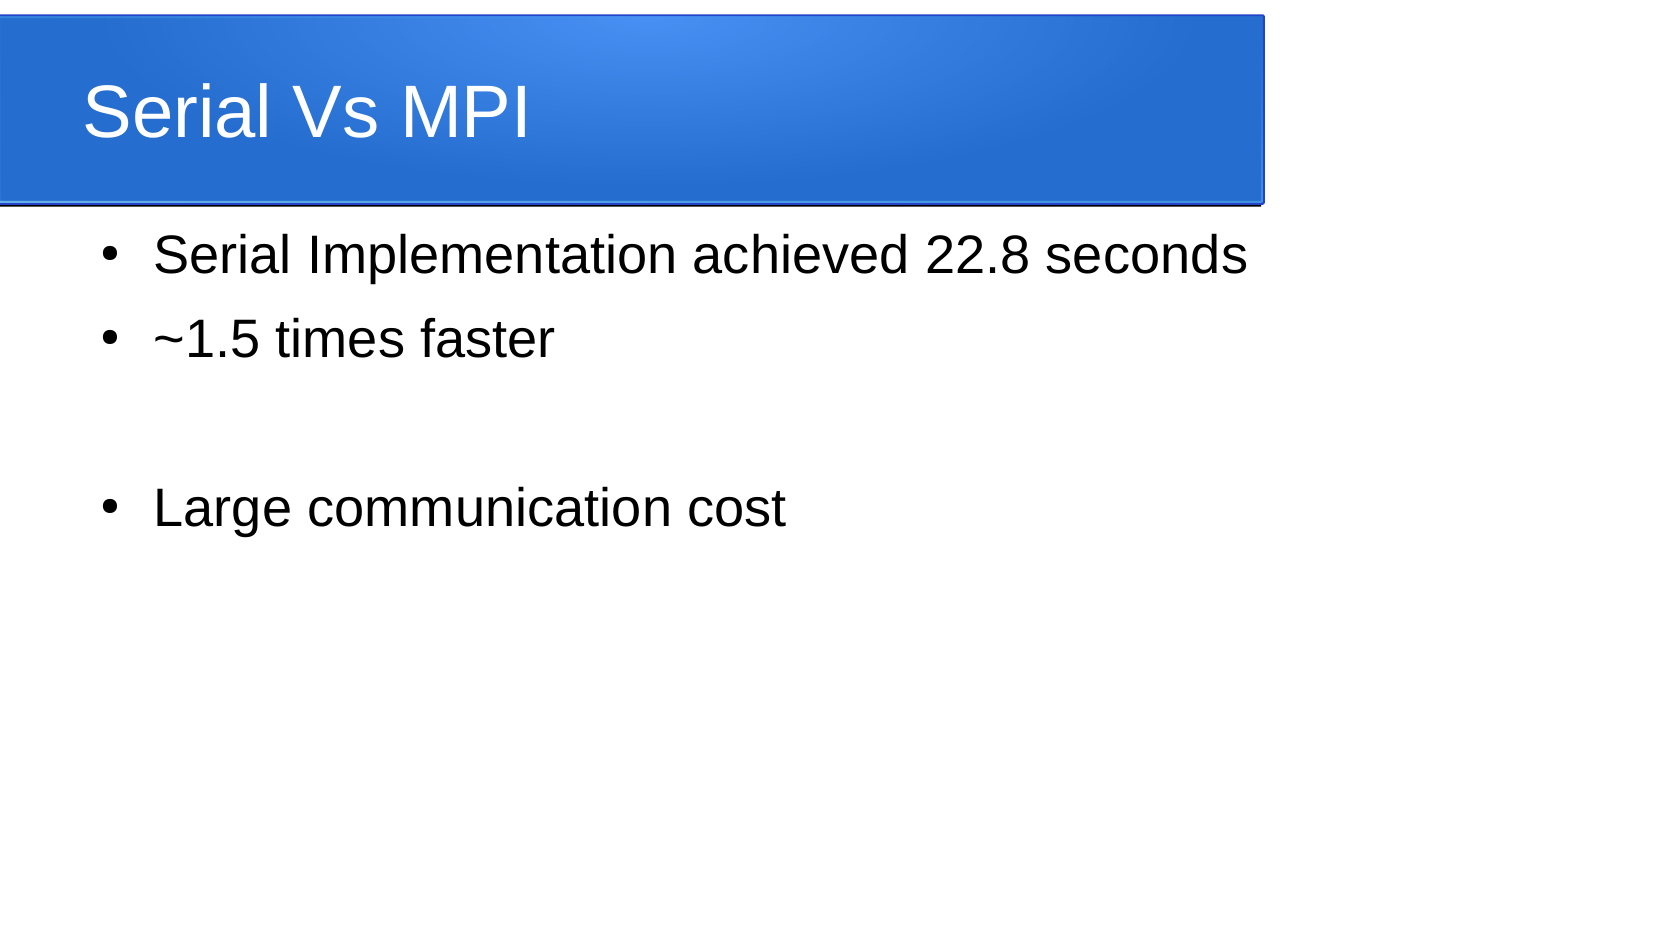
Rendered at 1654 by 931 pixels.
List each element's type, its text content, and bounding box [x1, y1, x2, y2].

title Serial Vs MPI [82, 35, 1235, 189]
list Serial Implementation achieved 22.8 seconds ~1.5 times faster Large communication cost [82, 224, 1571, 764]
